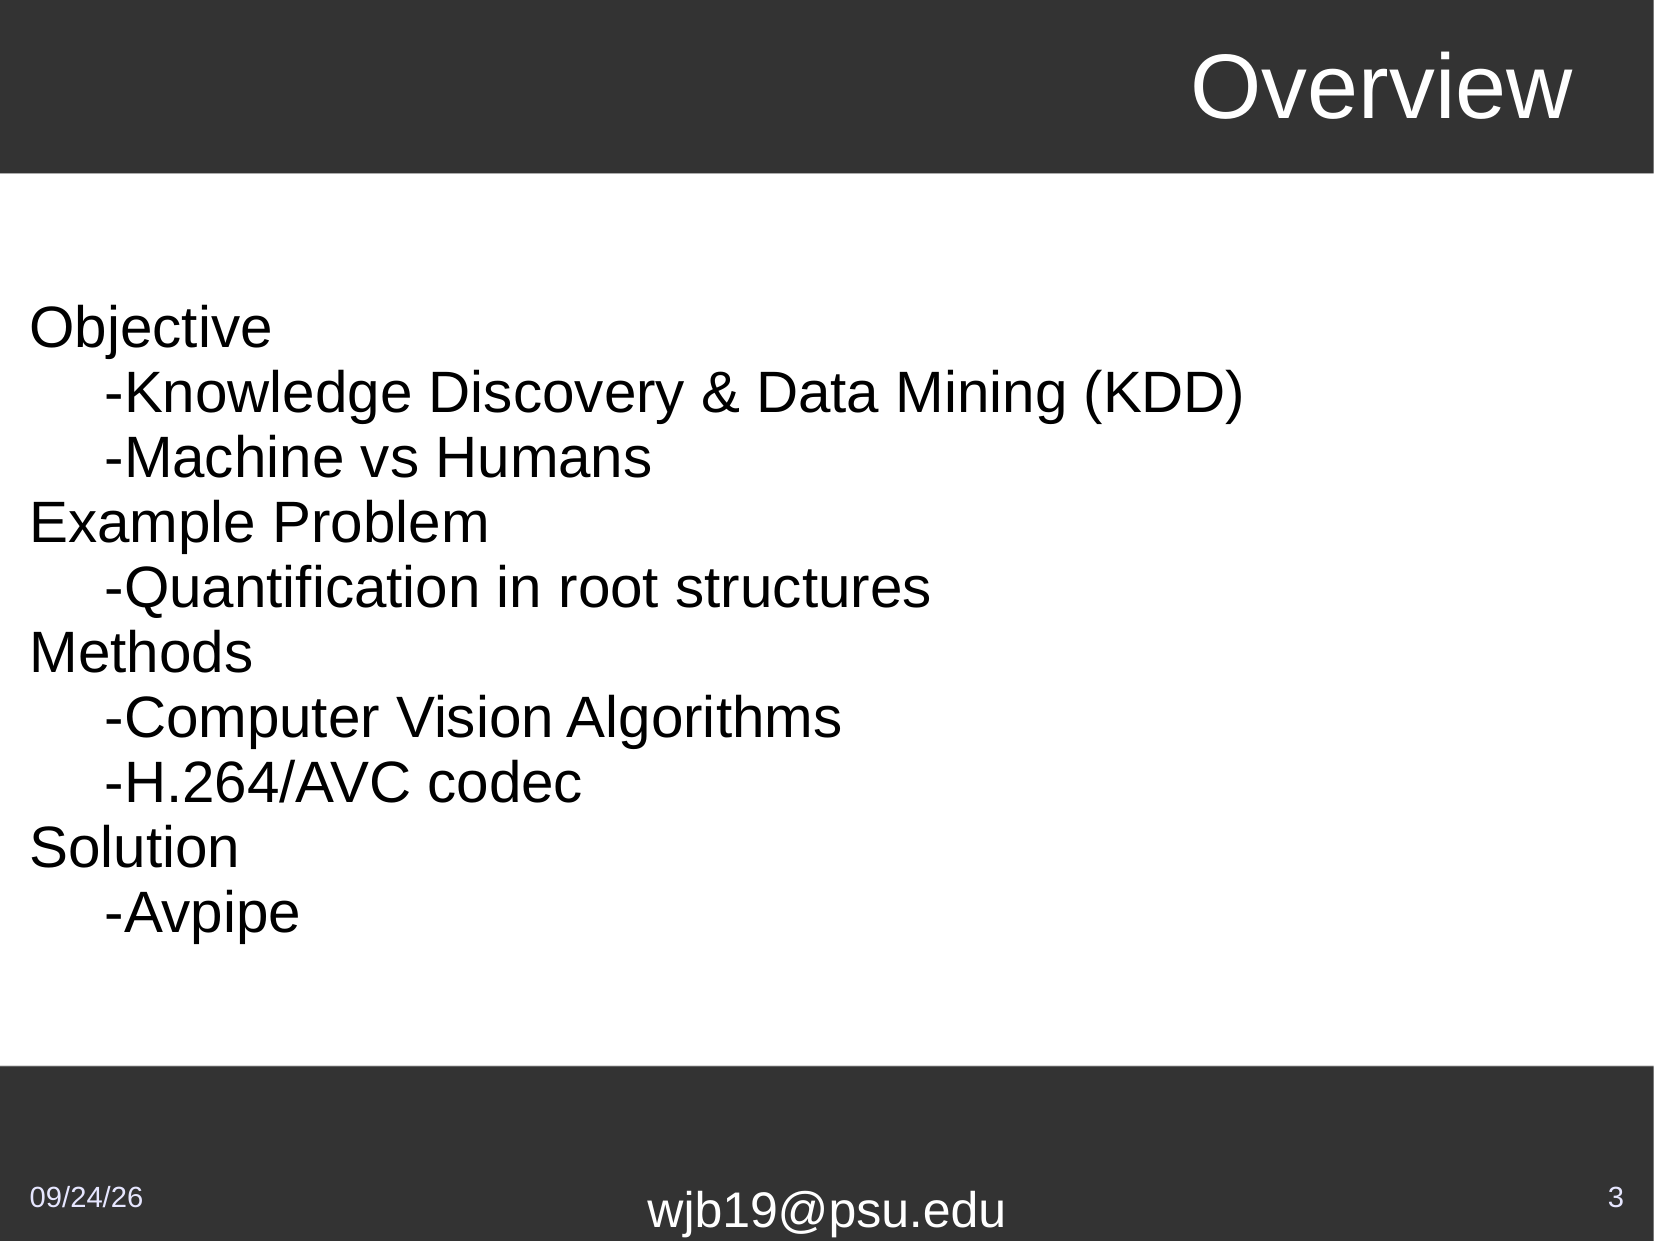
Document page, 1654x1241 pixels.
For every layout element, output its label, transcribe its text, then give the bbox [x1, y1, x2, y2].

subtitle wjb19@psu.edu [29, 1182, 1625, 1239]
title Objective -Knowledge Discovery & Data Mining (KDD) -Machine vs Humans Example Problem -Quantification in root structures Methods -Computer Vision Algorithms -H.264/AVC codec Solution -Avpipe [29, 214, 1625, 1027]
text_box Overview [1175, 27, 1589, 146]
picture [0, 0, 1654, 1241]
